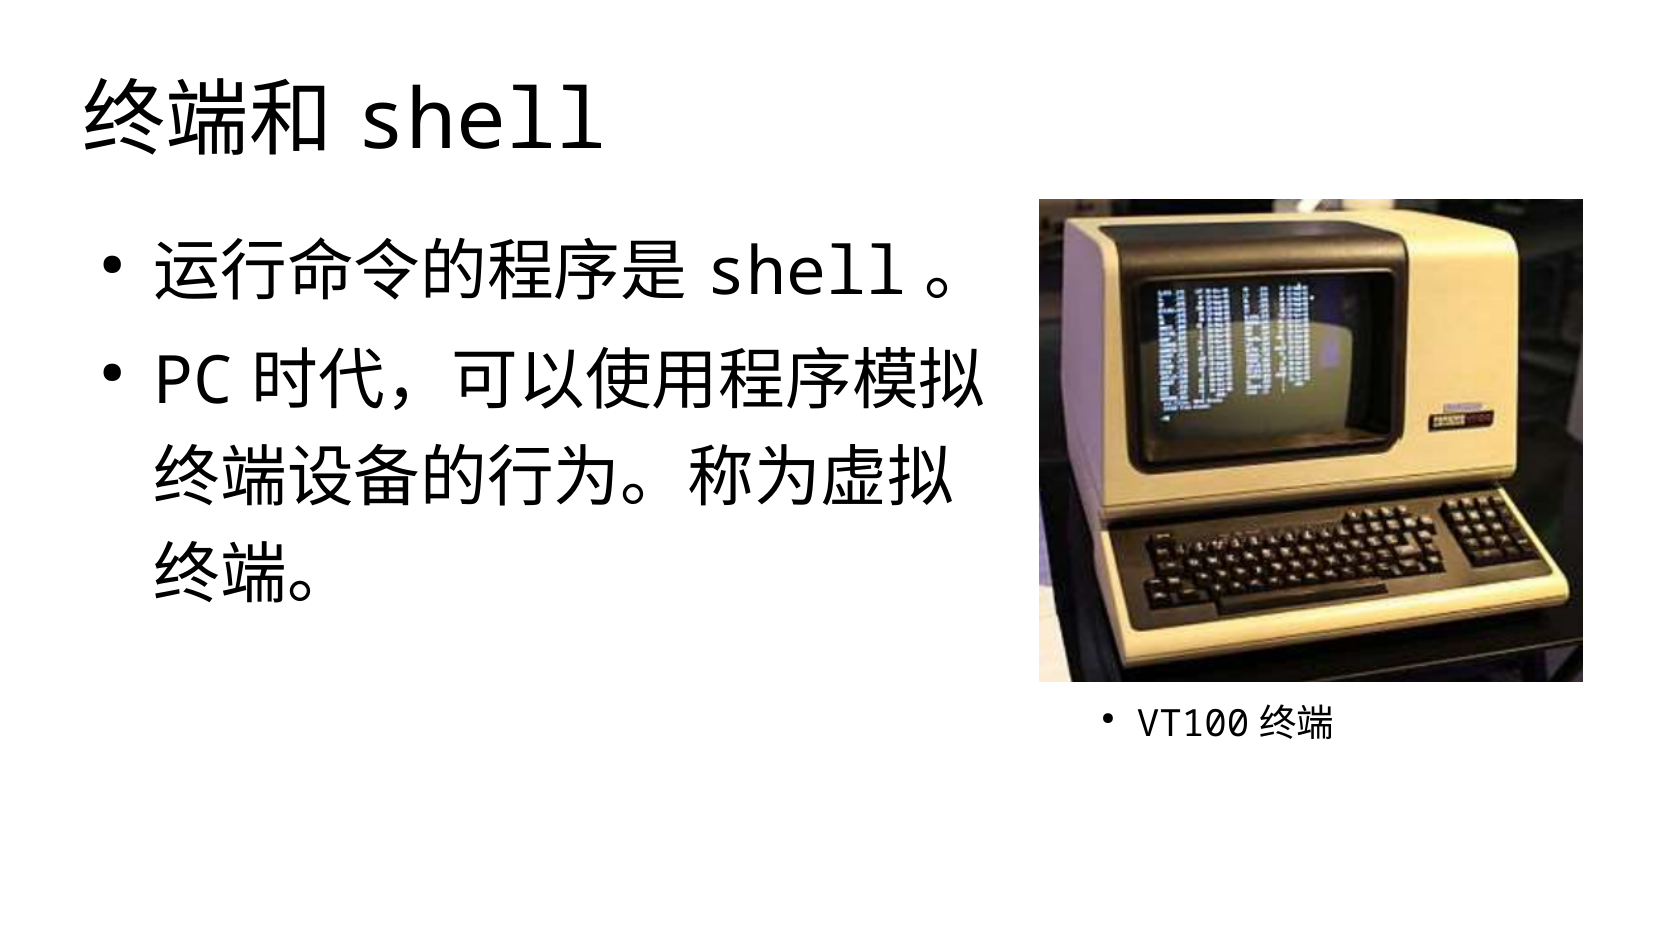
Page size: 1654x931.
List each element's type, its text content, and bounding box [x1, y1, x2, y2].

picture [1039, 199, 1583, 682]
title 终端和shell [82, 37, 1571, 189]
list 运行命令的程序是shell。 PC时代，可以使用程序模拟终端设备的行为。称为虚拟终端。 [82, 217, 1016, 758]
text_box VT100终端 [1086, 685, 1382, 768]
